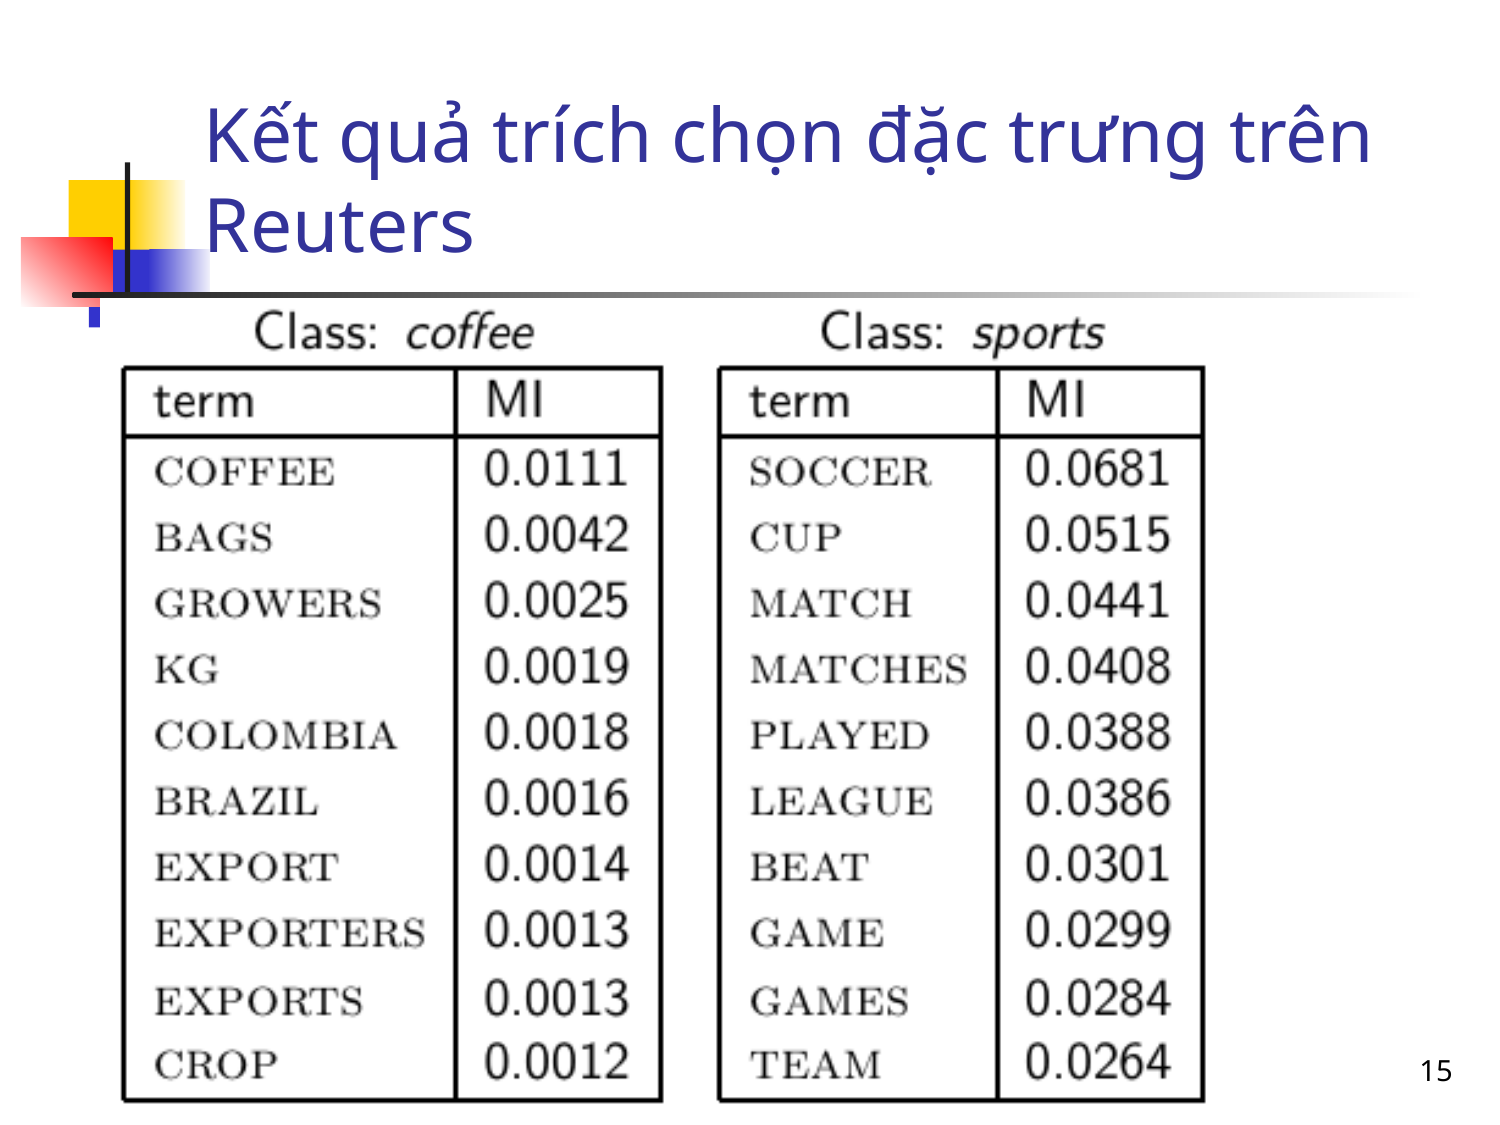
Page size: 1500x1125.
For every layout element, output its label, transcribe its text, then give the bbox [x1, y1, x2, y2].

picture [100, 298, 1223, 1125]
slide_number <number> [1223, 1024, 1468, 1100]
title Kết quả trích chọn đặc trưng trên Reuters [188, 35, 1468, 275]
